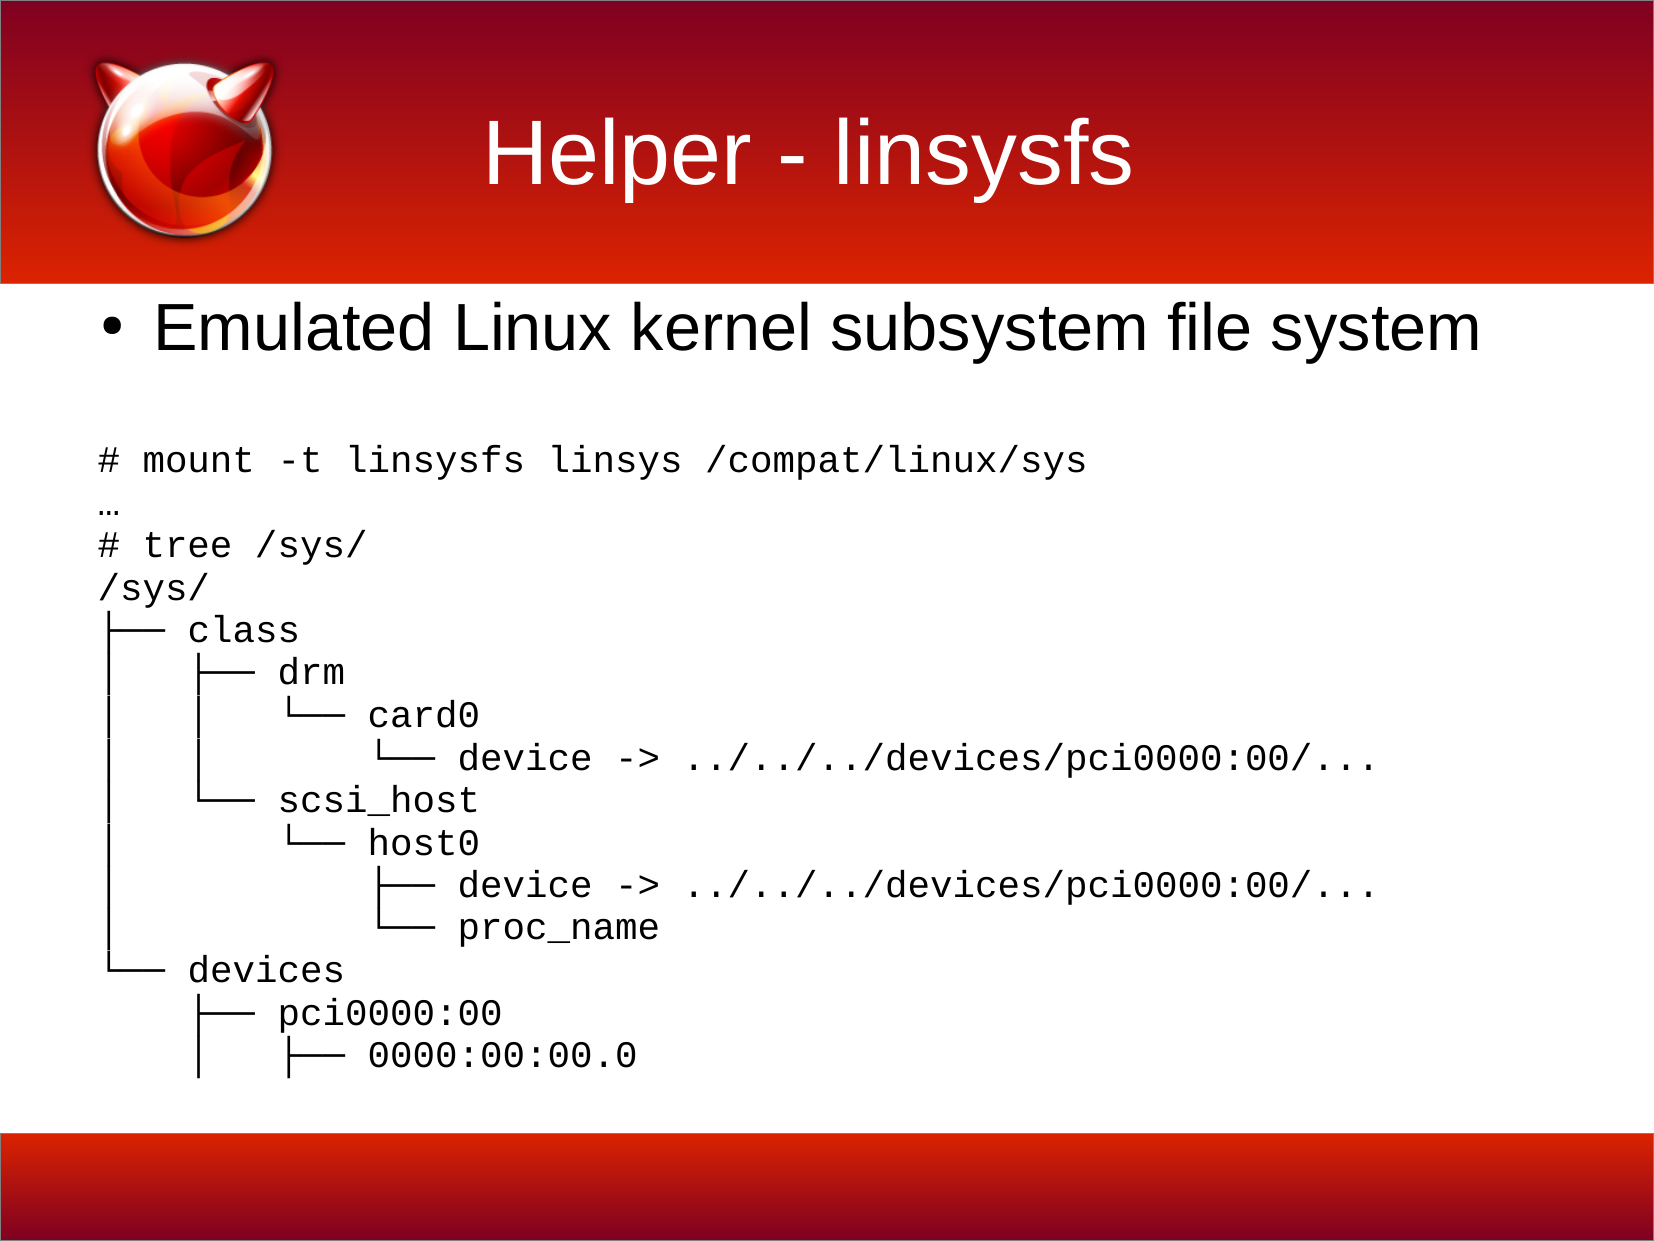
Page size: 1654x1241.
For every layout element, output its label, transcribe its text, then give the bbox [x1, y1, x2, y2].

text_box # mount -t linsysfs linsys /compat/linux/sys … # tree /sys/ /sys/ ├── class │ ├── drm │ │ └── card0 │ │ └── device -> ../../../devices/pci0000:00/... │ └── scsi_host │ └── host0 │ ├── device -> ../../../devices/pci0000:00/... │ └── proc_name └── devices ├── pci0000:00 │ ├── 0000:00:00.0 [82, 433, 1527, 1098]
title Helper - linsysfs [82, 49, 1536, 257]
list Emulated Linux kernel subsystem file system [82, 290, 1538, 1010]
